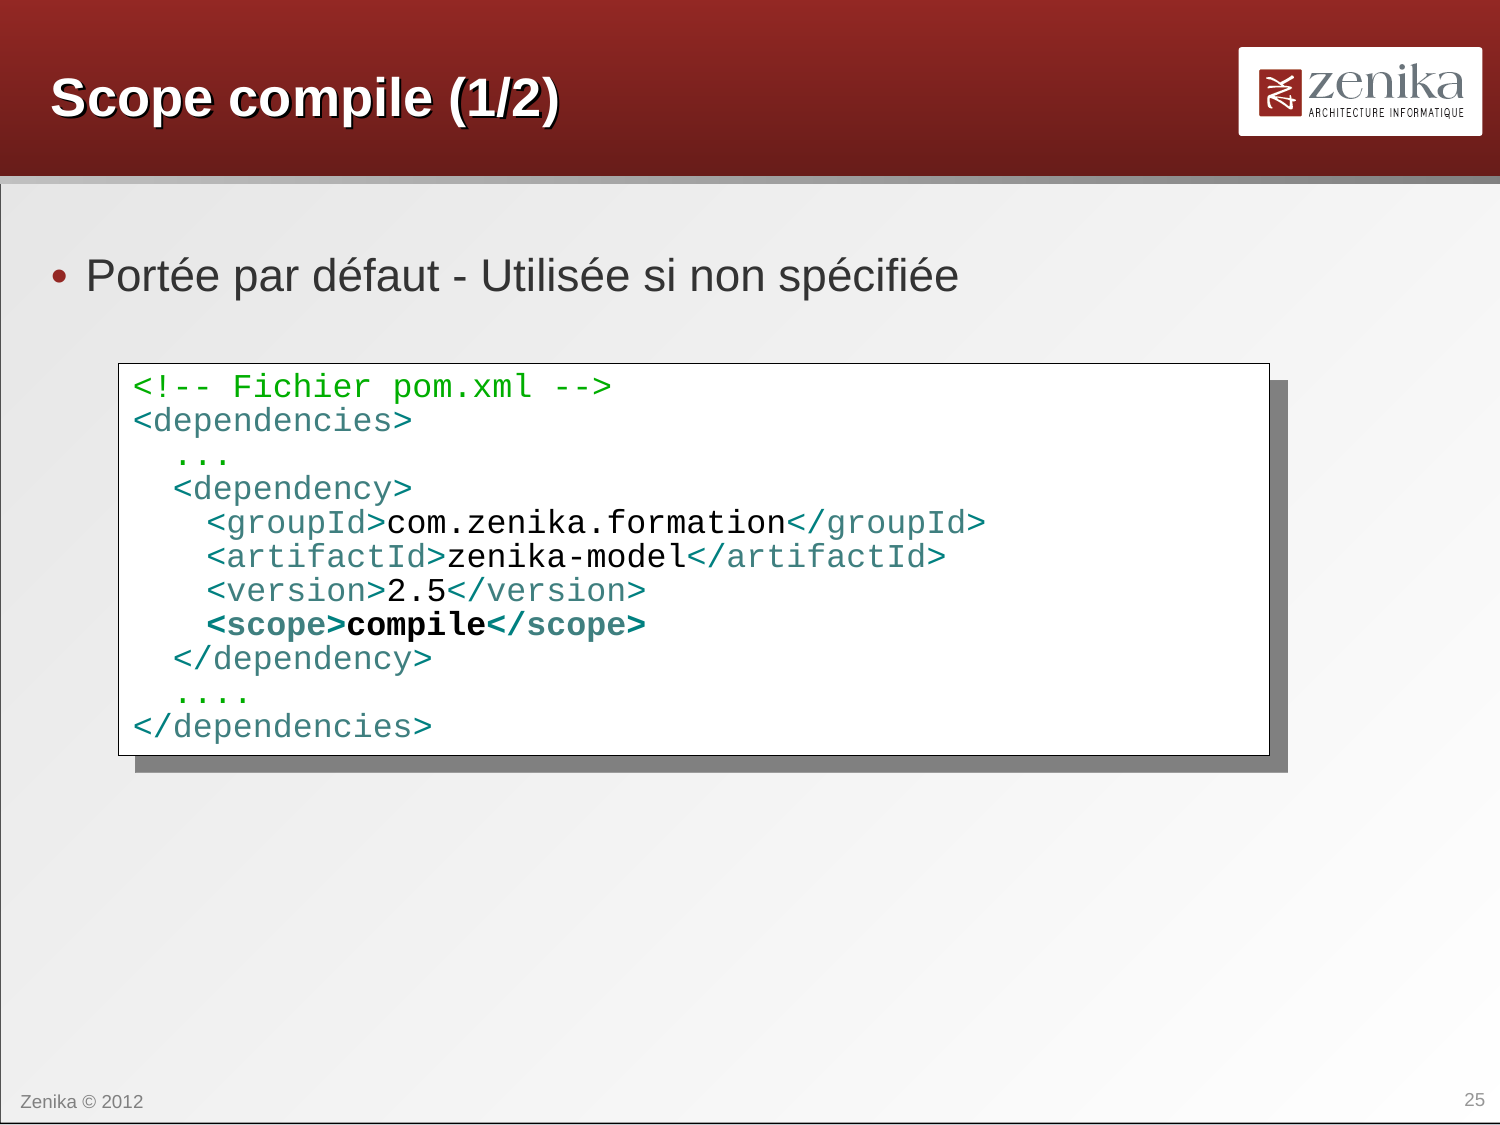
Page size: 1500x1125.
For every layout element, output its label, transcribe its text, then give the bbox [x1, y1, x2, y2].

list Portée par défaut - Utilisée si non spécifiée [50, 249, 1435, 325]
picture [1257, 58, 1464, 125]
text_box <!-- Fichier pom.xml --> <dependencies> ... <dependency> <groupId>com.zenika.formation</groupId> <artifactId>zenika-model</artifactId> <version>2.5</version> <scope>compile</scope> </dependency> .... </dependencies> [118, 363, 1270, 756]
title Scope compile (1/2) [50, 15, 1206, 180]
